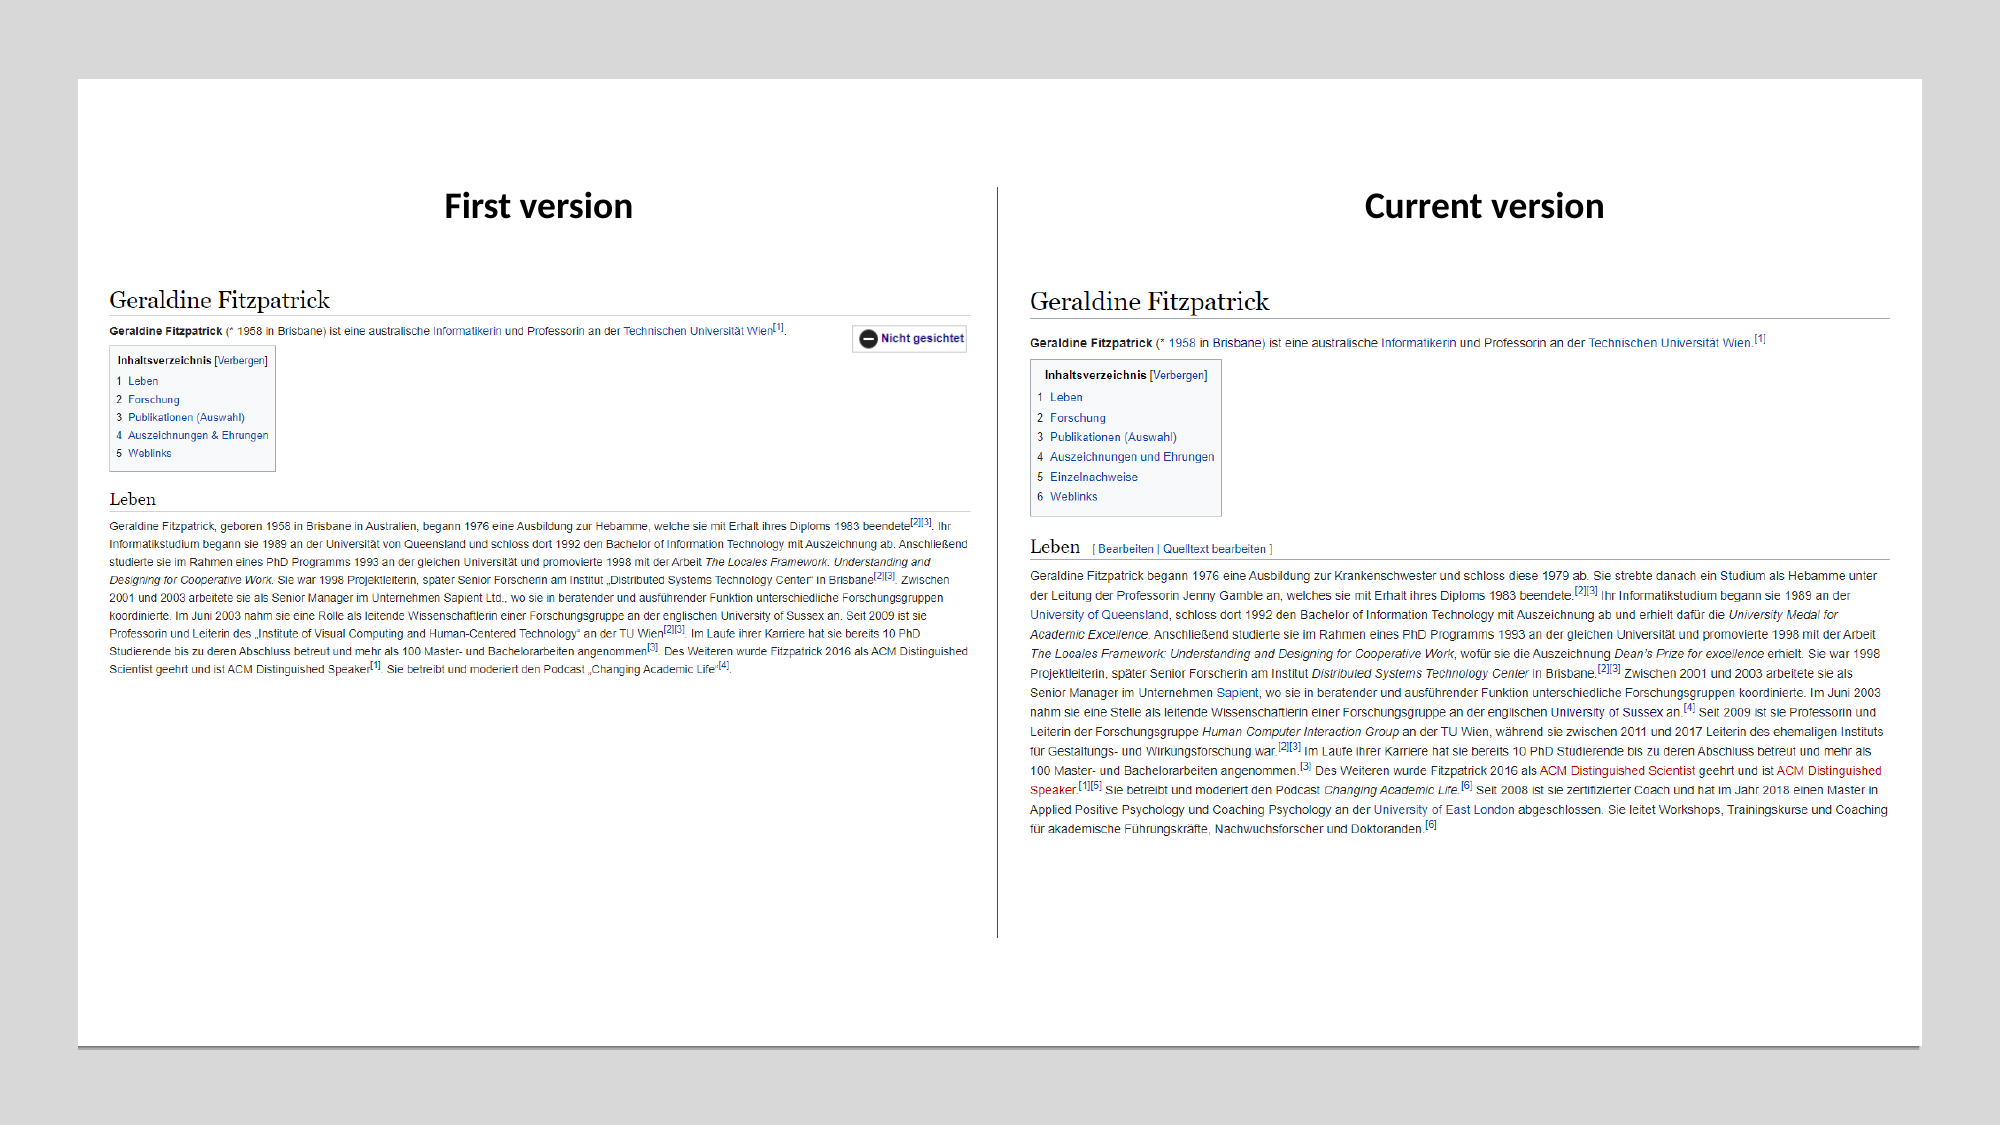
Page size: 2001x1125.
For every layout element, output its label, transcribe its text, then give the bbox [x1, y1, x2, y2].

text_box [0, 0, 2000, 1125]
text_box First version [429, 173, 650, 234]
text_box Current version [1350, 173, 1622, 234]
picture [105, 285, 975, 681]
picture [1025, 285, 1895, 840]
